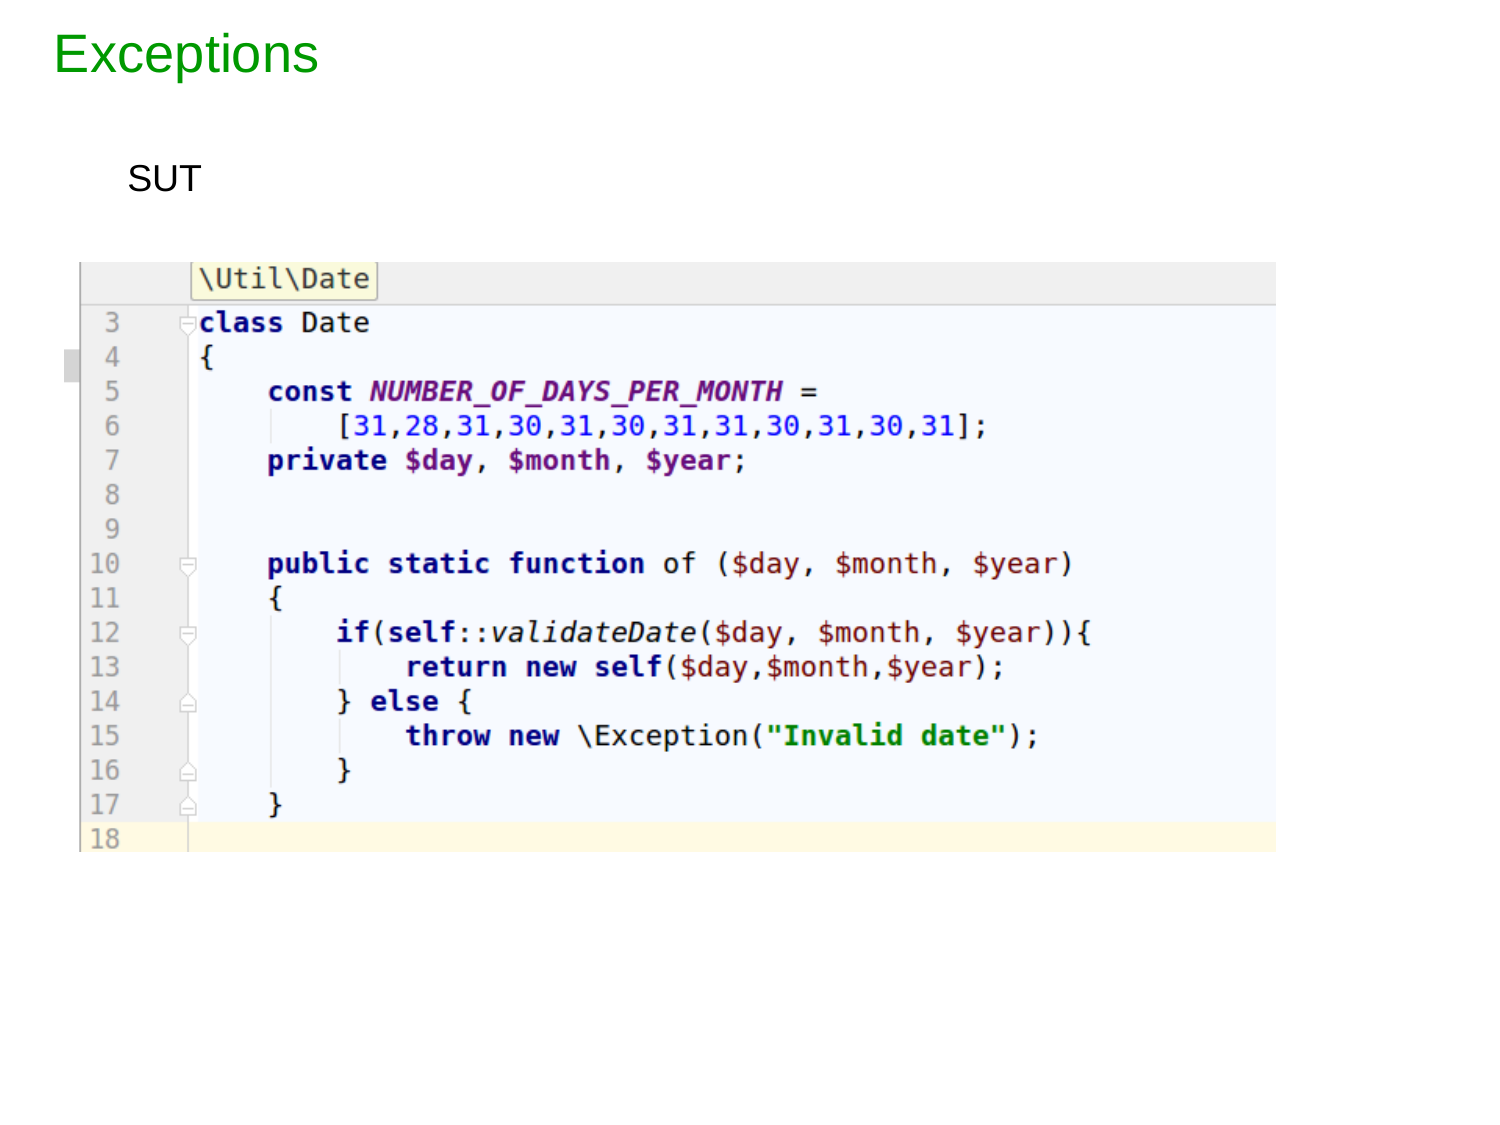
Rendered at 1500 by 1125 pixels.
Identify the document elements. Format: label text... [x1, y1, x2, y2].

text_box Exceptions [39, 15, 1351, 92]
picture [64, 262, 1276, 852]
text_box SUT [112, 149, 563, 207]
